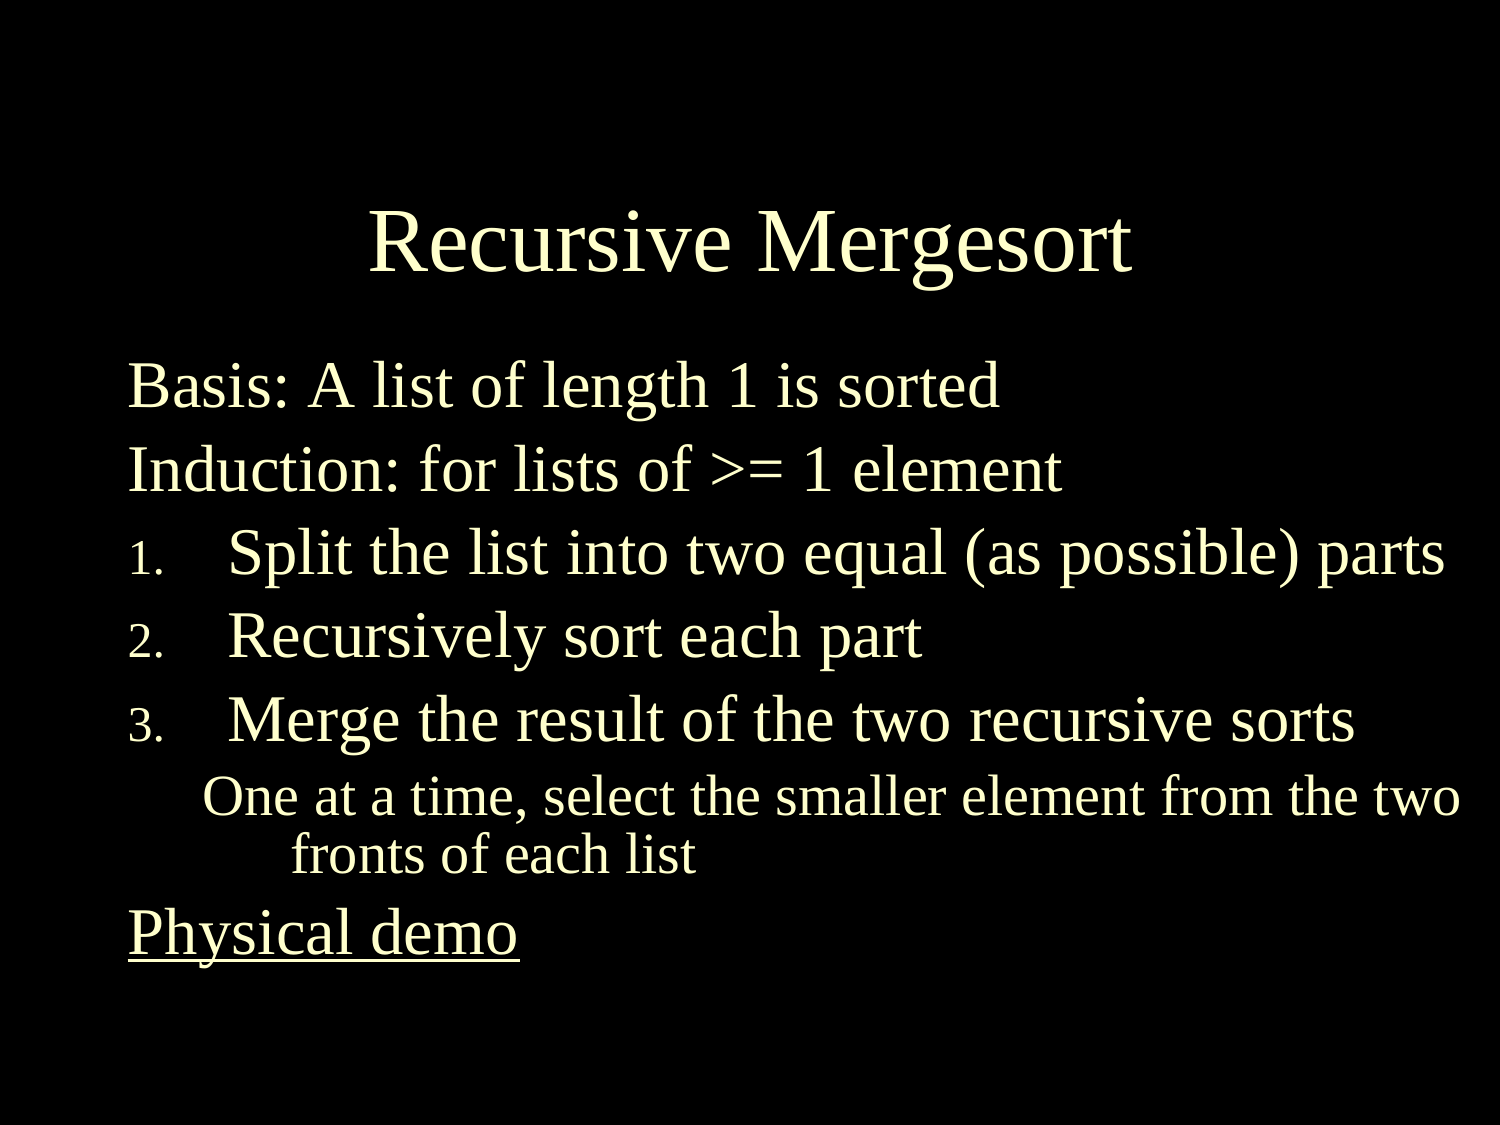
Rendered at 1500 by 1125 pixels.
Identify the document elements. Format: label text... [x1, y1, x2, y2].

list Basis: A list of length 1 is sorted Induction: for lists of >= 1 element Split the list into two equal (as possible) parts Recursively sort each part Merge the result of the two recursive sorts One at a time, select the smaller element from the two fronts of each list Physical demo [112, 347, 1482, 1026]
title Recursive Mergesort [22, 145, 1480, 336]
